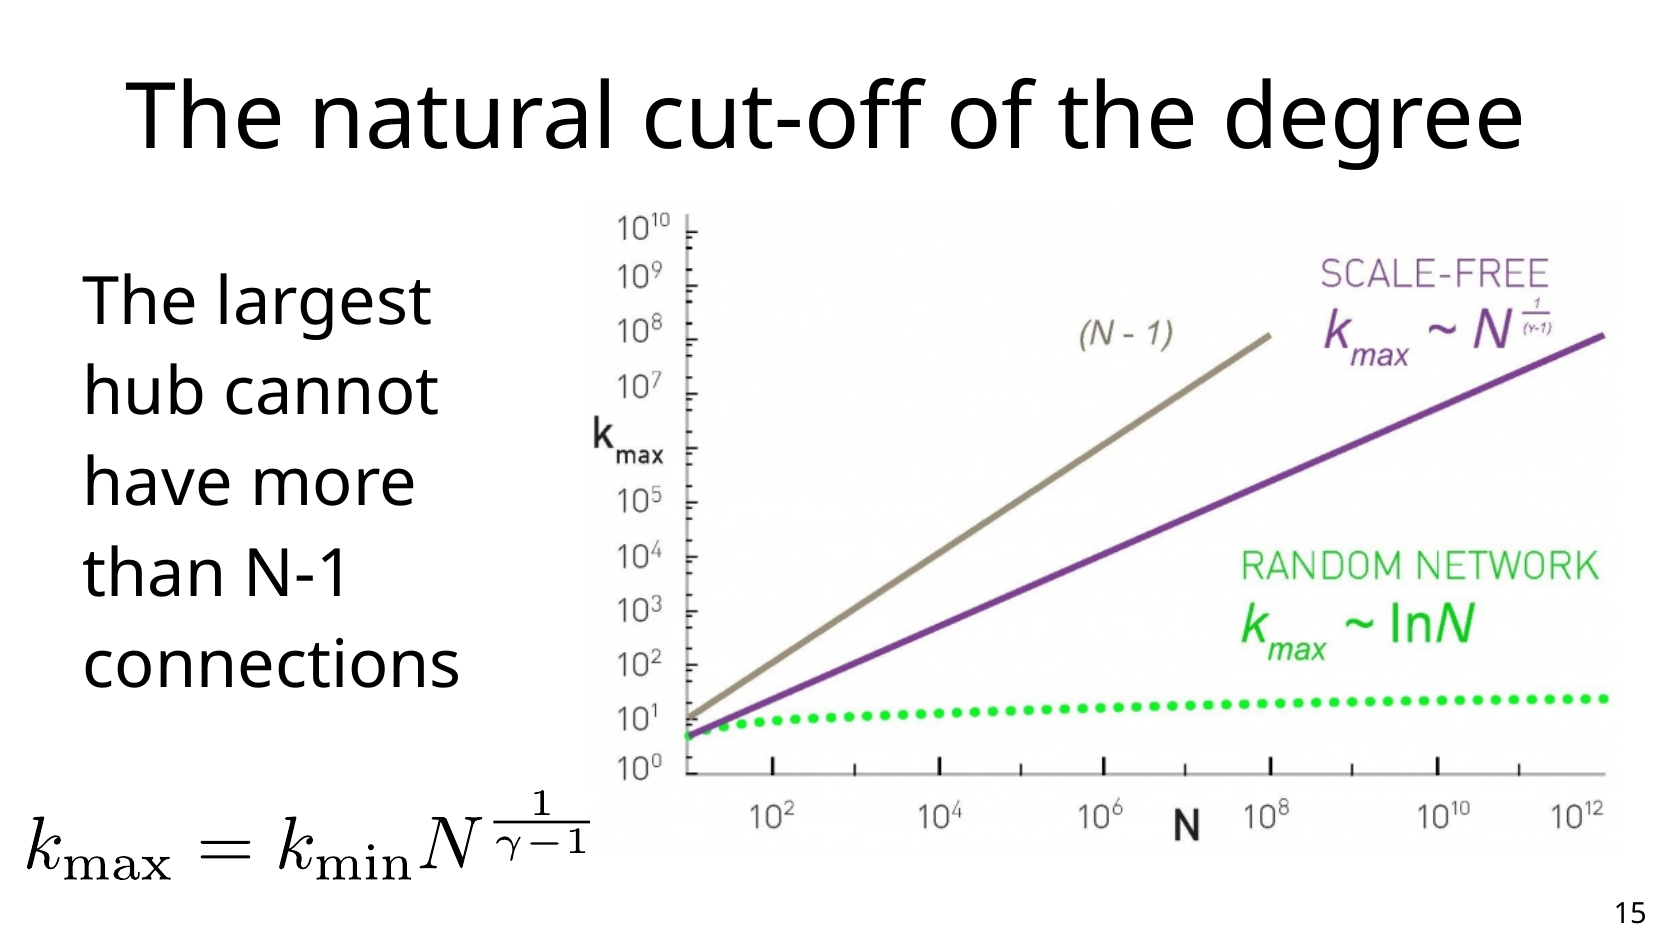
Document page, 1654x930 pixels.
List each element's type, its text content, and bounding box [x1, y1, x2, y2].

text_box [22, 789, 590, 880]
picture [585, 202, 1619, 856]
list The largest hub cannot have more than N-1 connections [82, 252, 571, 790]
title The natural cut-off of the degree [82, 1, 1571, 225]
